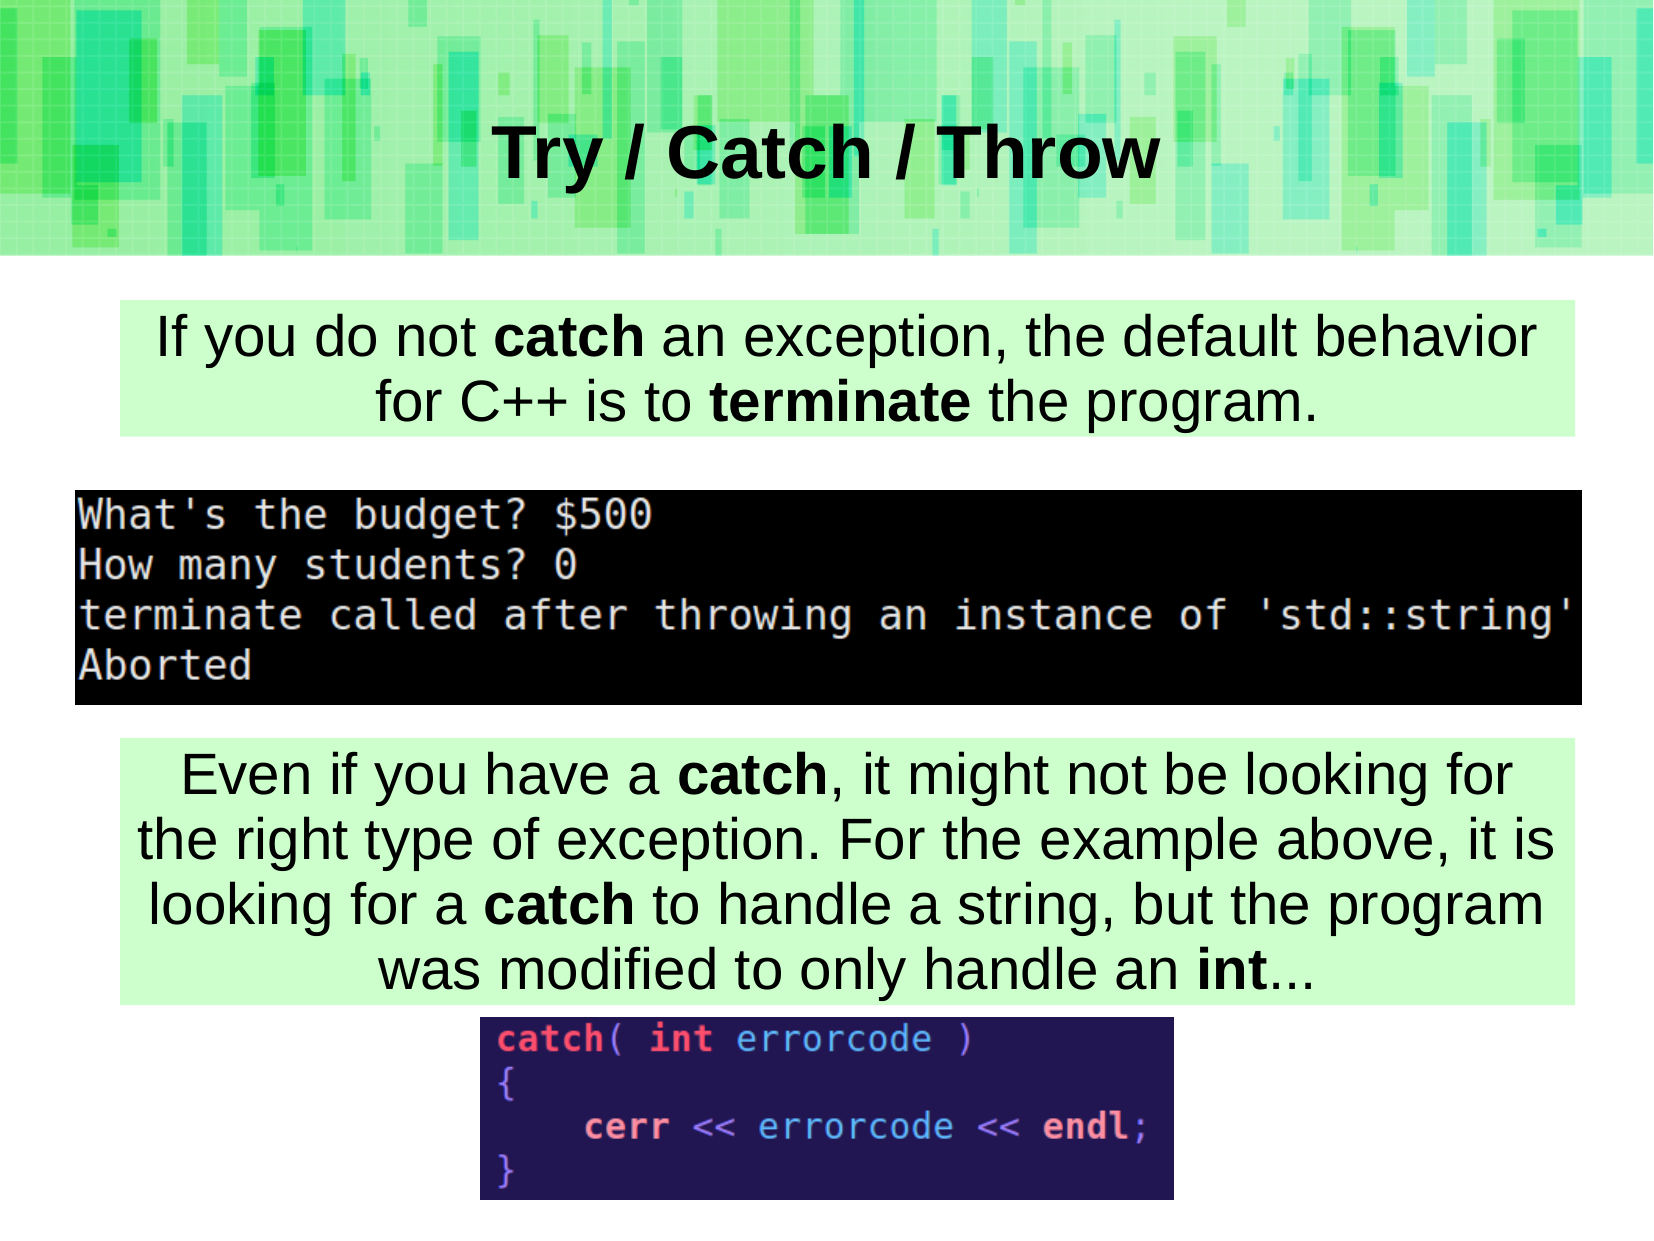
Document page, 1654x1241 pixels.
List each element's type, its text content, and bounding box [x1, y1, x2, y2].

title Try / Catch / Throw [82, 49, 1571, 257]
text_box Even if you have a catch, it might not be looking for the right type of exception. For the example above, it is looking for a catch to handle a string, but the program was modified to only handle an int... [120, 737, 1576, 1006]
picture [0, 0, 1654, 1241]
text_box If you do not catch an exception, the default behavior for C++ is to terminate the program. [120, 300, 1576, 437]
